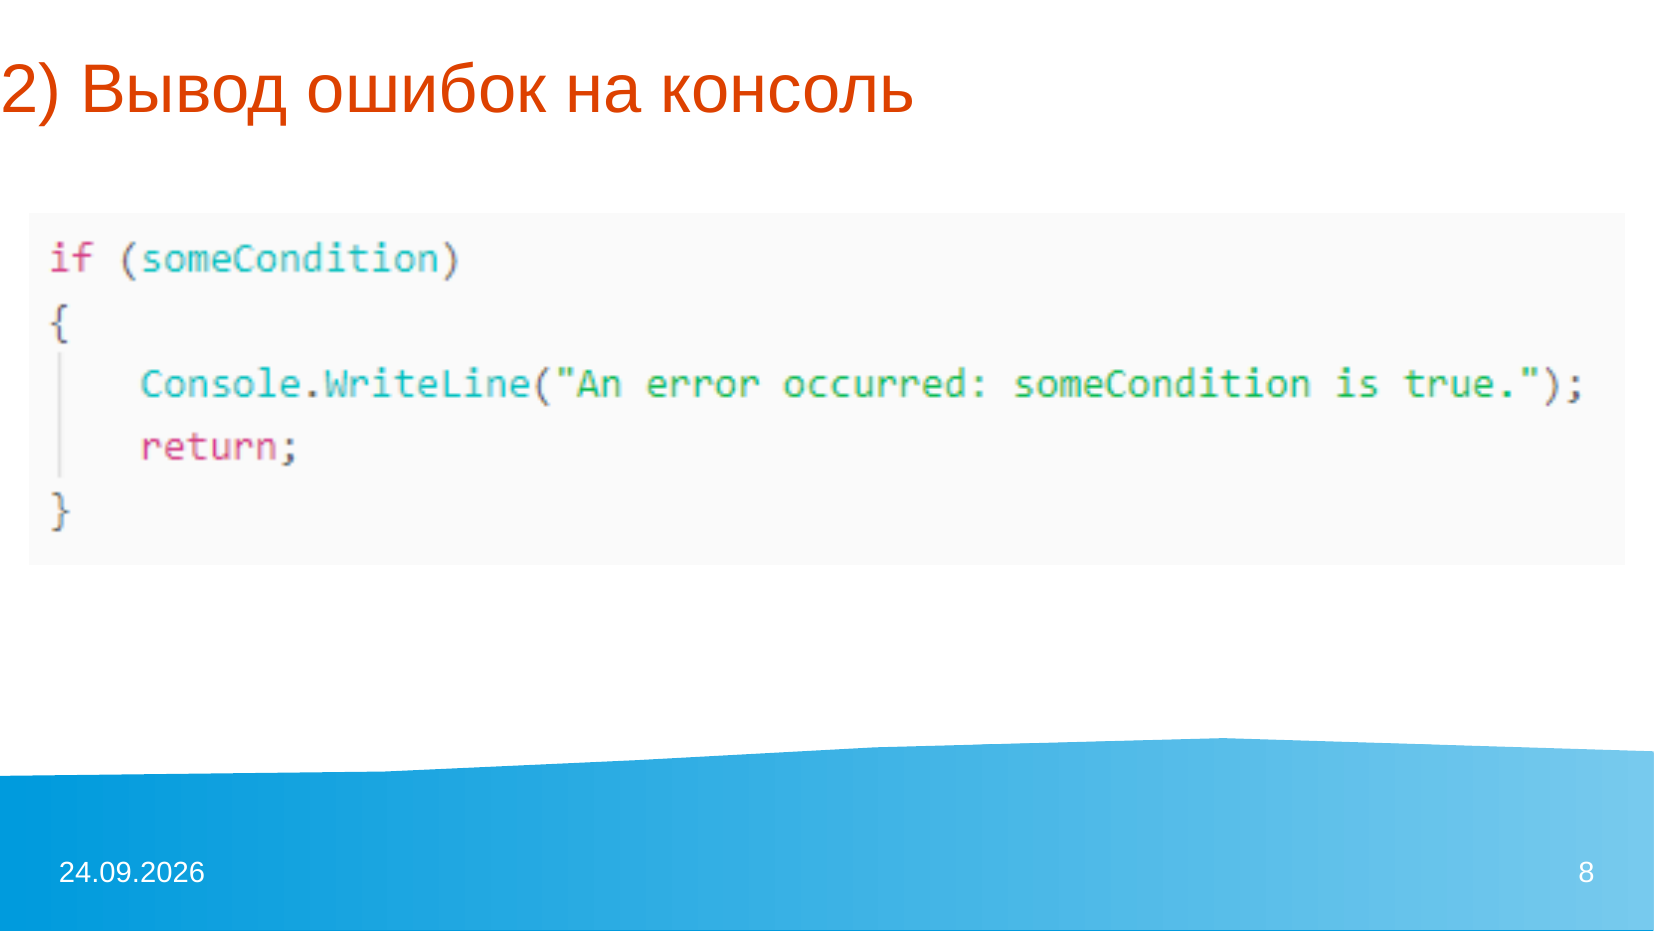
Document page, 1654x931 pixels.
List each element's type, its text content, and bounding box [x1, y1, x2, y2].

title 2) Вывод ошибок на консоль [0, 0, 1477, 178]
picture [29, 213, 1625, 565]
